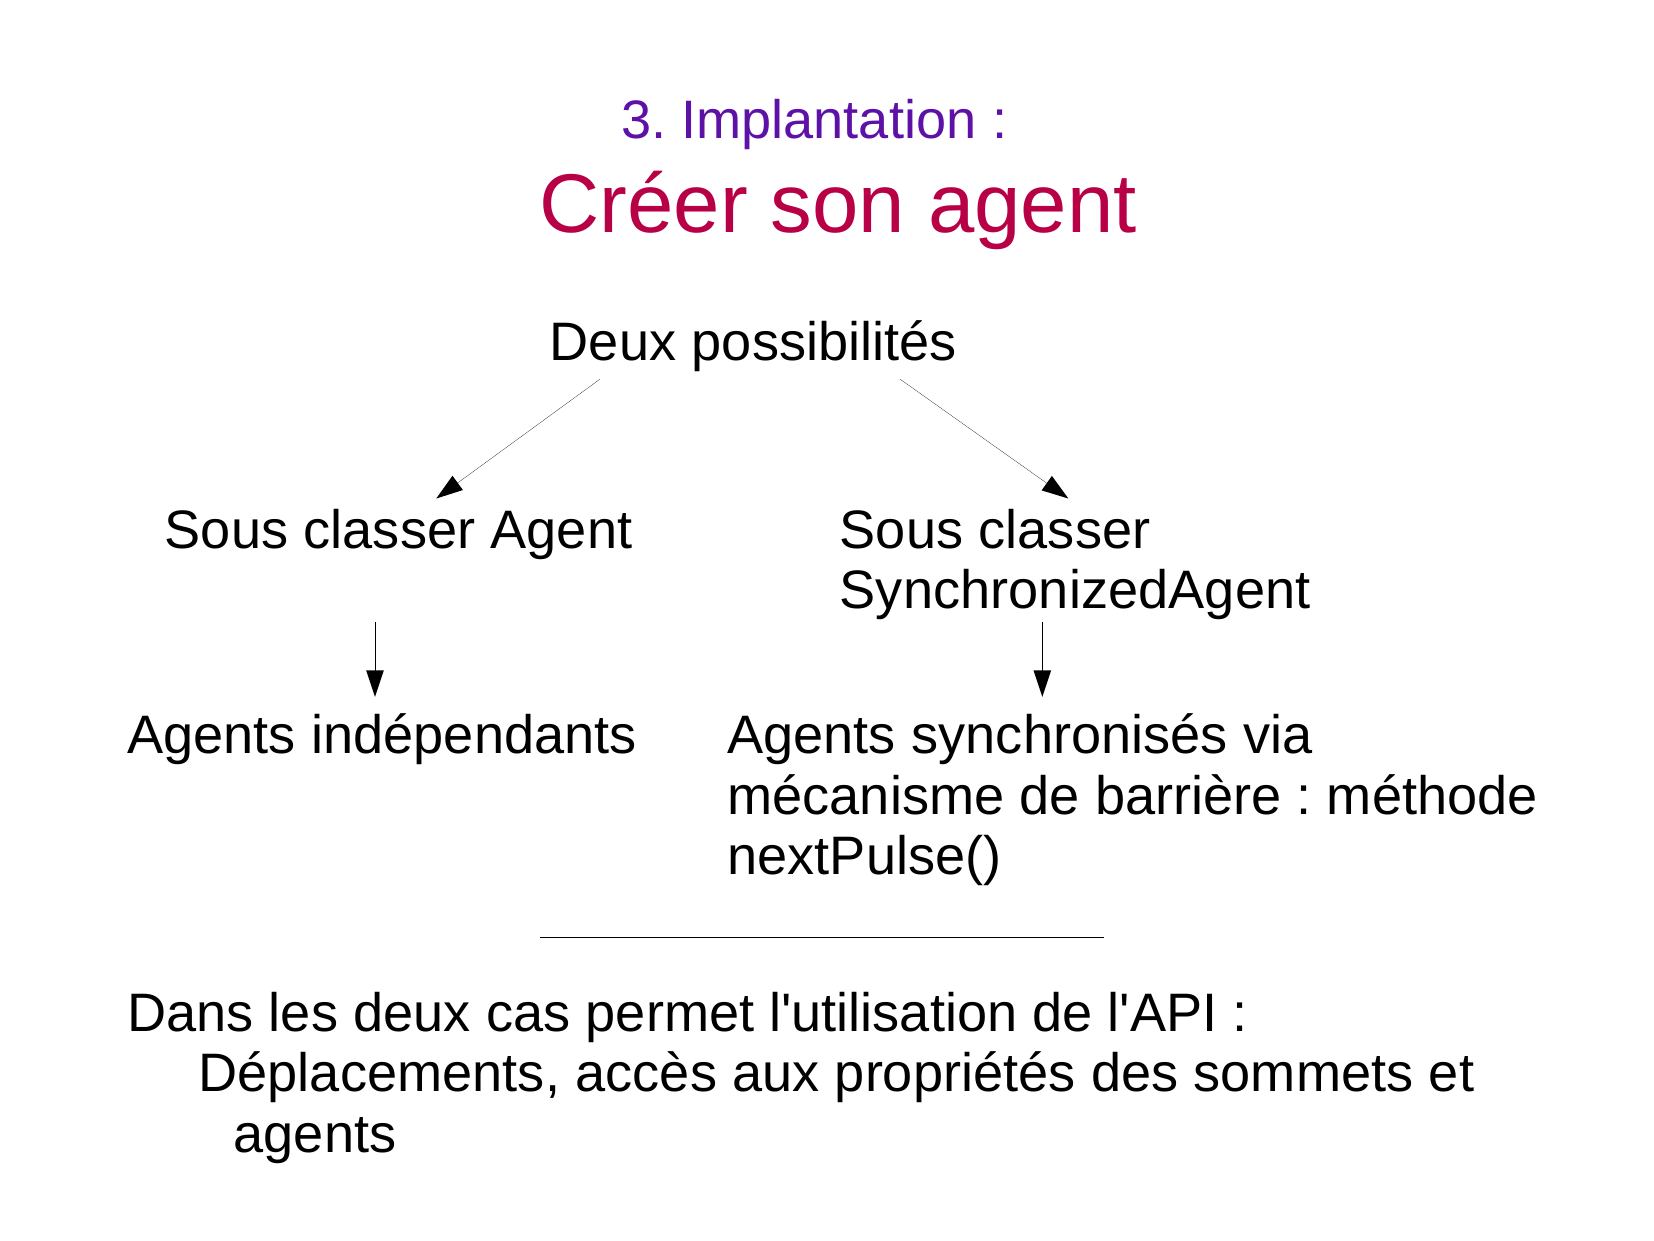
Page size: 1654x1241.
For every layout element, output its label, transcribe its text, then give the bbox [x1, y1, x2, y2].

text_box Agents synchronisés via mécanisme de barrière : méthode nextPulse() [712, 697, 1576, 894]
text_box Dans les deux cas permet l'utilisation de l'API : Déplacements, accès aux propriétés des sommets et agents [112, 975, 1613, 1201]
title 3. Implantation : Créer son agent [82, 49, 1571, 257]
text_box Deux possibilités [535, 304, 986, 380]
text_box Agents indépendants [112, 697, 676, 773]
text_box Sous classer Agent [150, 491, 676, 567]
text_box Sous classer SynchronizedAgent [825, 491, 1426, 628]
